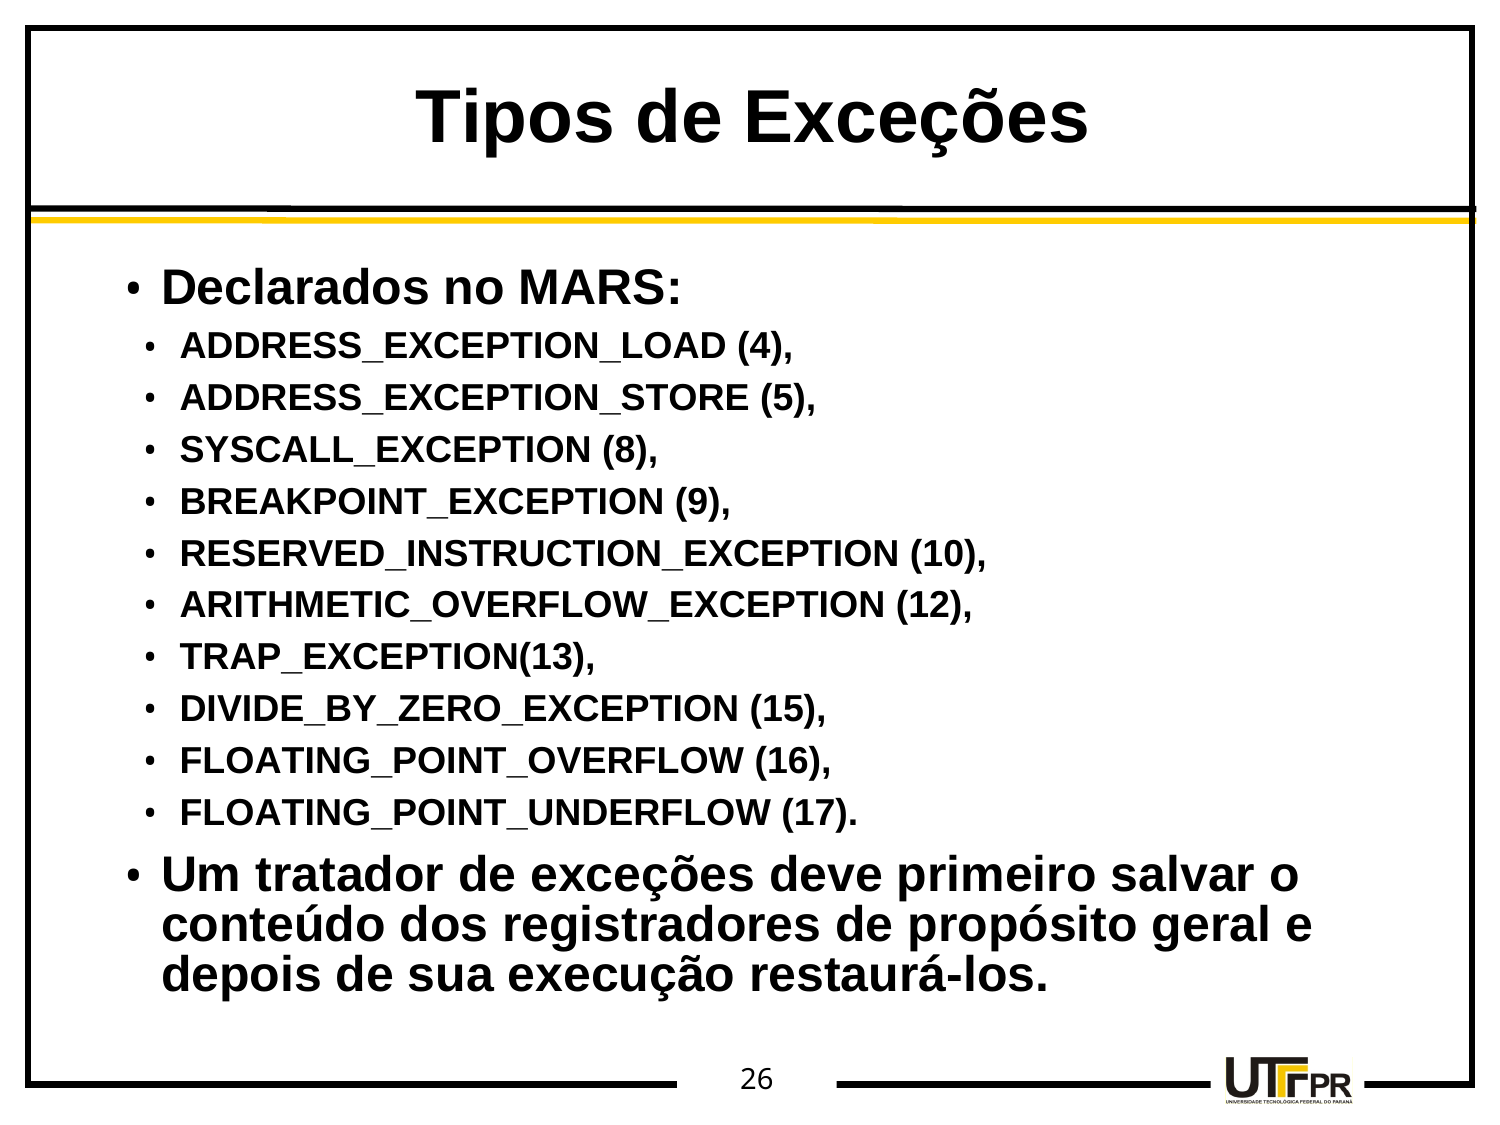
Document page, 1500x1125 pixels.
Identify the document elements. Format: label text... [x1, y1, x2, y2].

list Declarados no MARS: ADDRESS_EXCEPTION_LOAD (4), ADDRESS_EXCEPTION_STORE (5), SYSCALL_EXCEPTION (8), BREAKPOINT_EXCEPTION (9), RESERVED_INSTRUCTION_EXCEPTION (10), ARITHMETIC_OVERFLOW_EXCEPTION (12), TRAP_EXCEPTION(13), DIVIDE_BY_ZERO_EXCEPTION (15), FLOATING_POINT_OVERFLOW (16), FLOATING_POINT_UNDERFLOW (17). Um tratador de exceções deve primeiro salvar o conteúdo dos registradores de propósito geral e depois de sua execução restaurá-los. [72, 257, 1428, 1027]
title Tipos de Exceções [29, 29, 1477, 207]
picture [1225, 1057, 1353, 1104]
